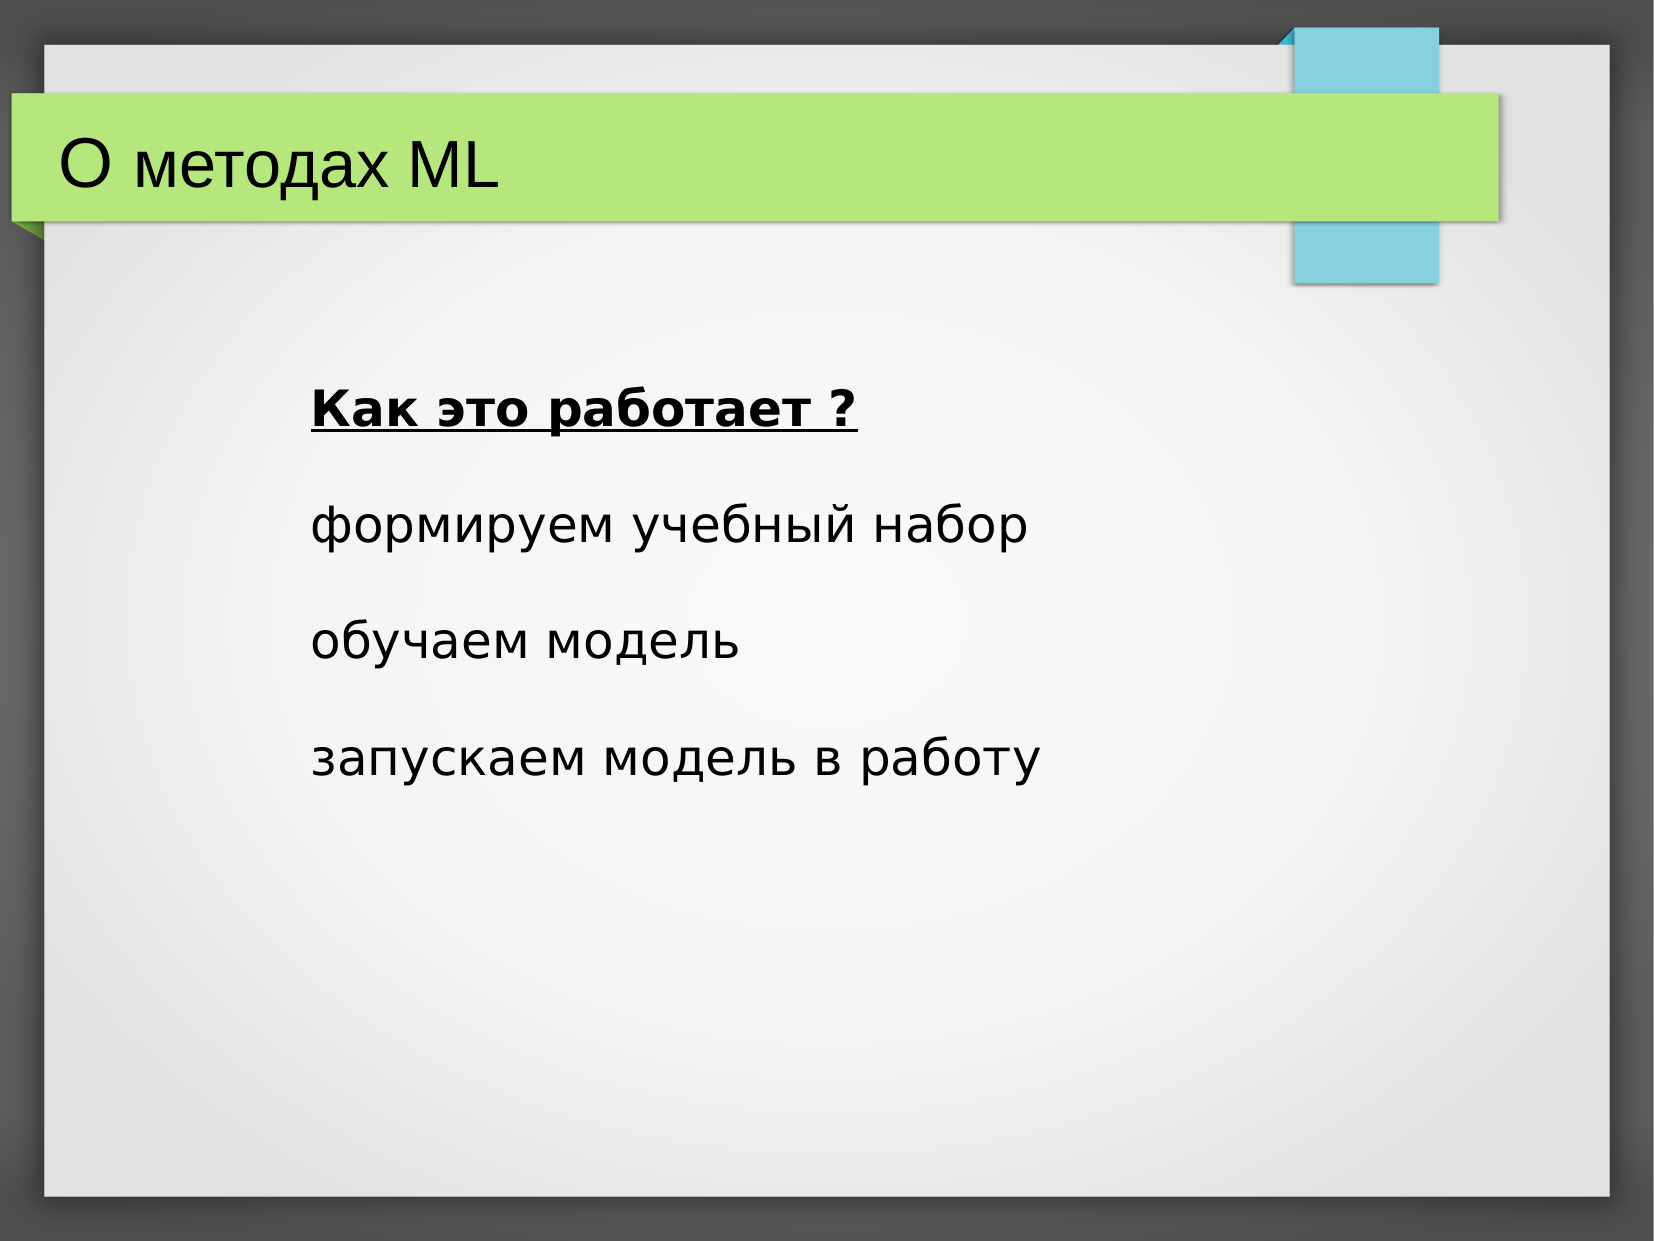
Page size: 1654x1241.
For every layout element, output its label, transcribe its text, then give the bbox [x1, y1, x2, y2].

picture [0, 0, 1654, 1241]
text_box Как это работает ? формируем учебный набор обучаем модель запускаем модель в работу [295, 372, 1300, 993]
title О методах ML [59, 123, 1394, 203]
